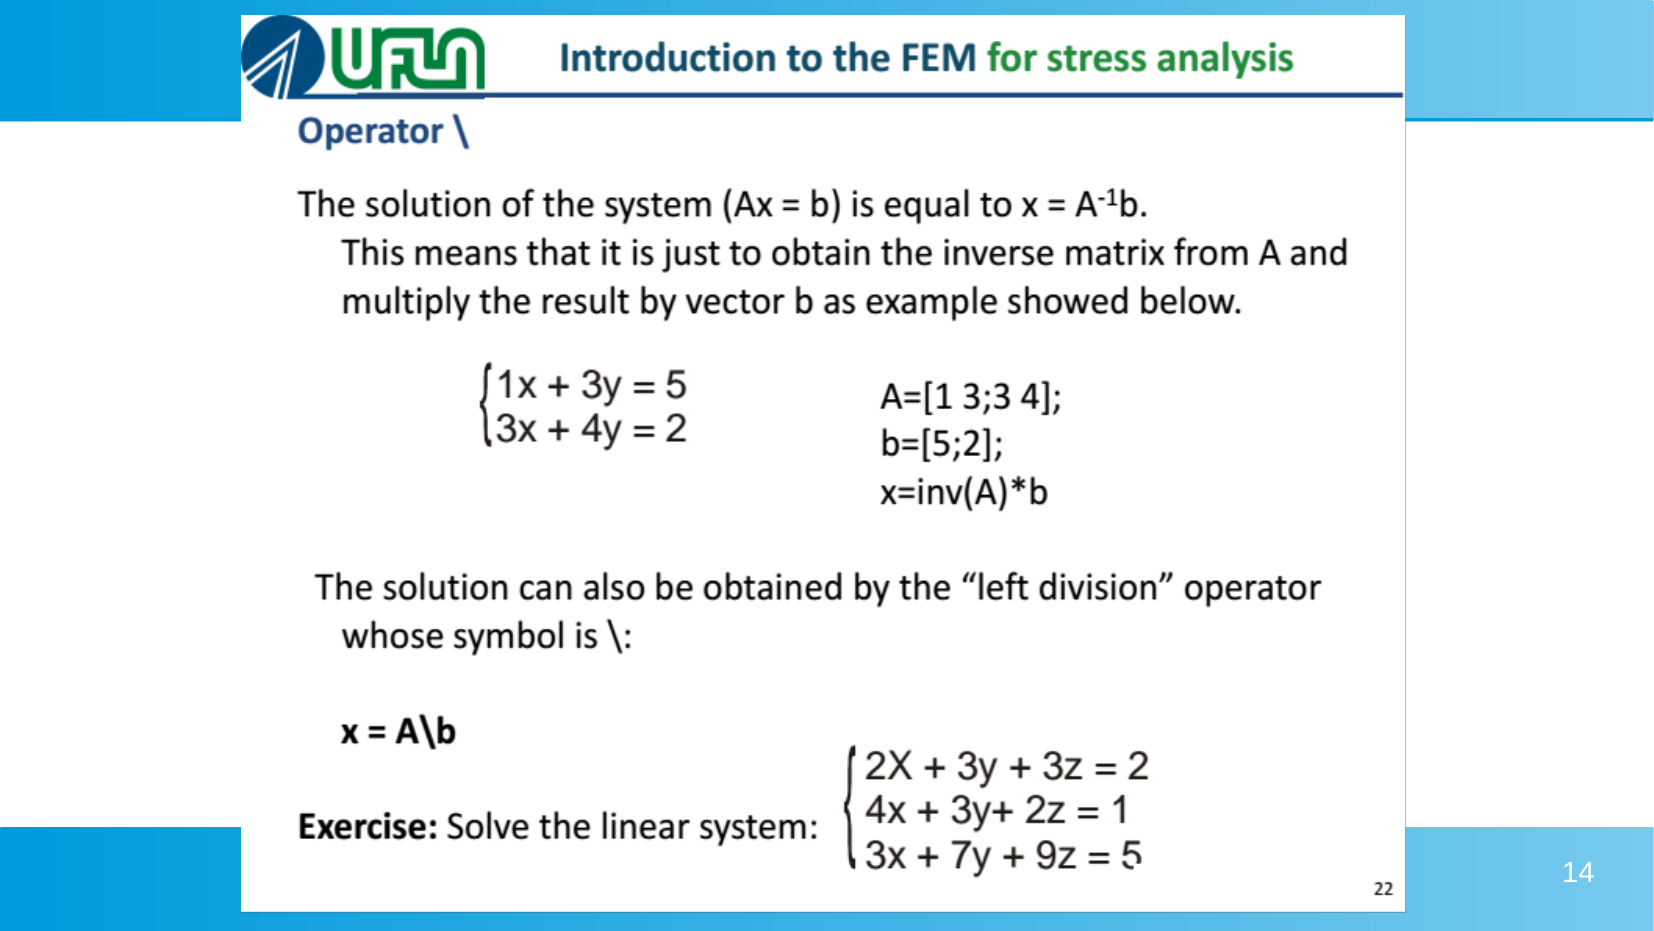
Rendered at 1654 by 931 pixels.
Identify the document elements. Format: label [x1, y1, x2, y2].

picture [241, 15, 1409, 914]
